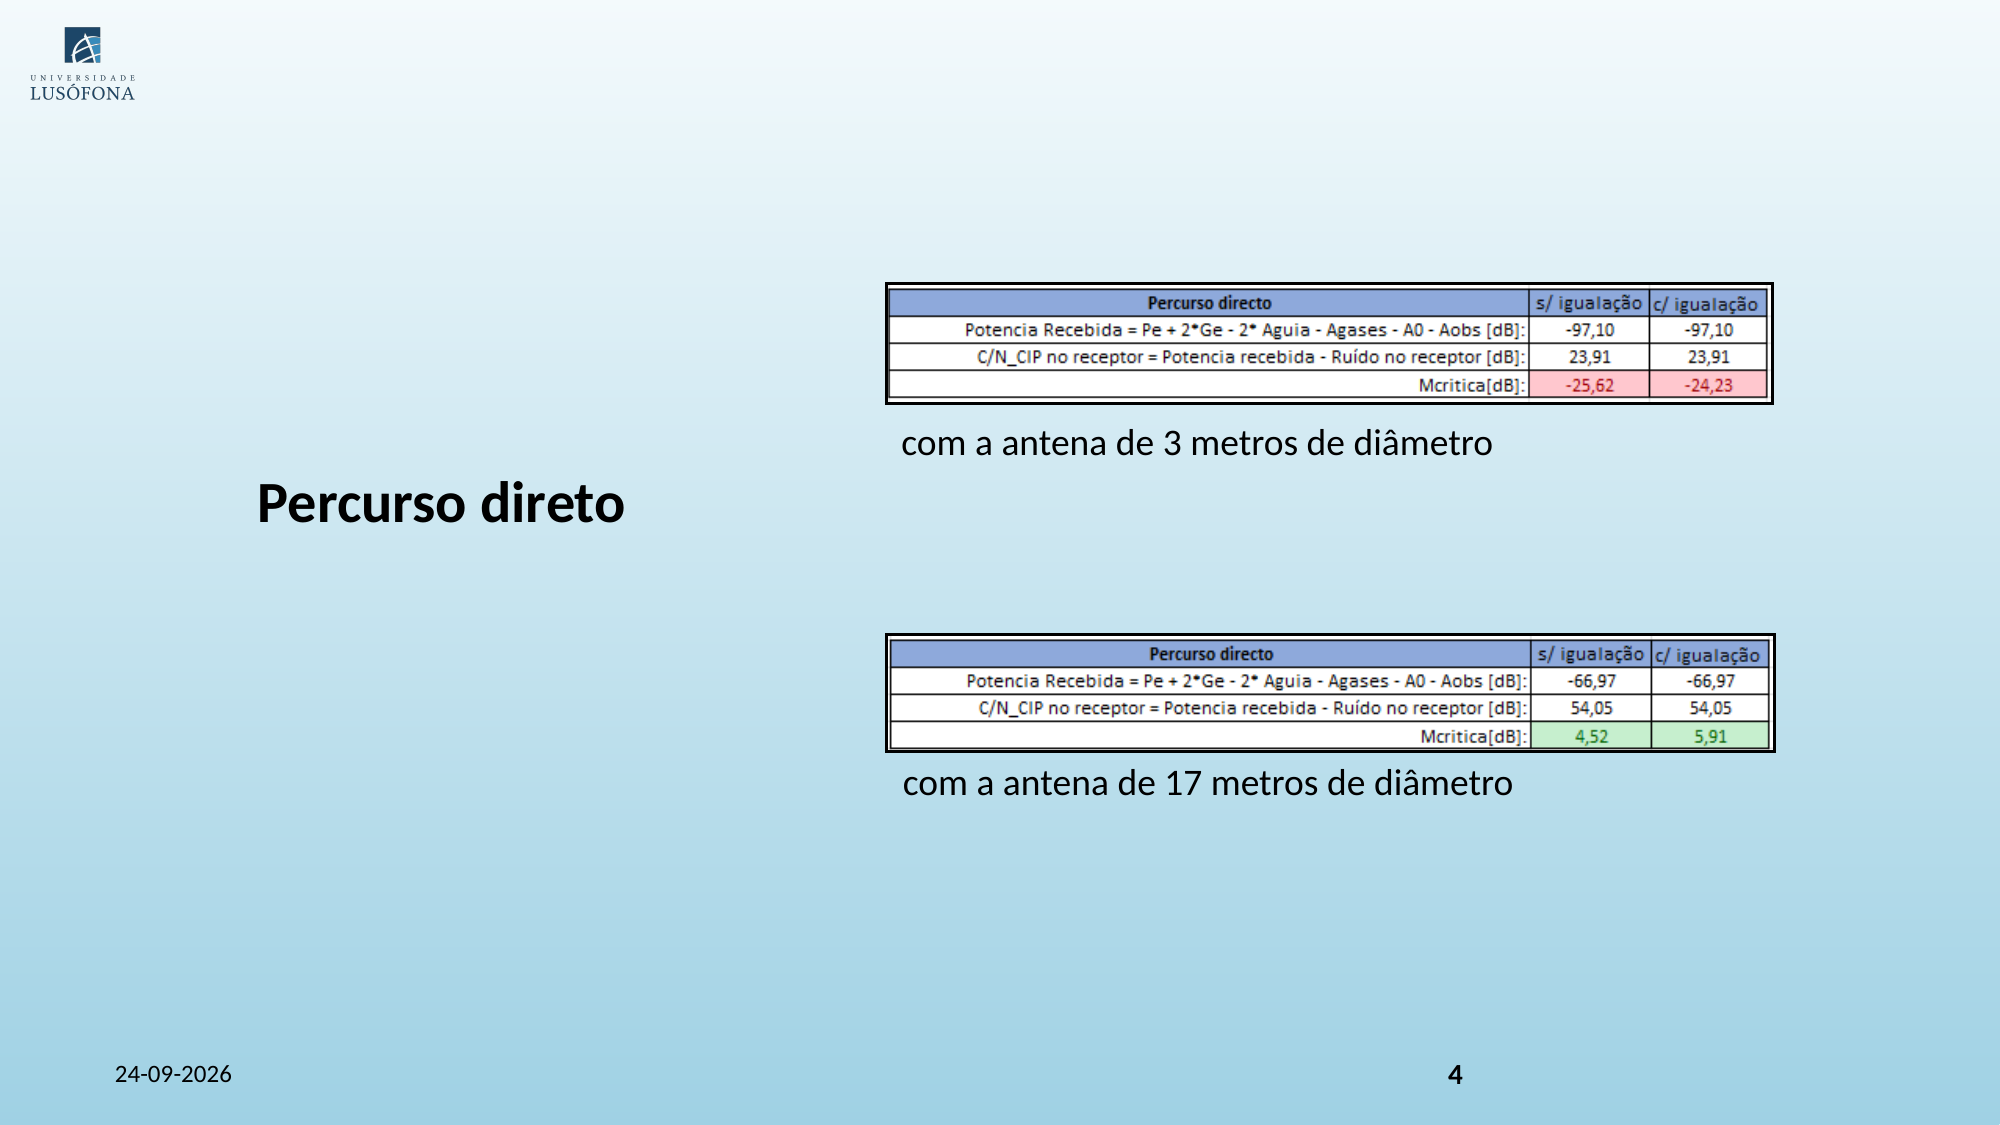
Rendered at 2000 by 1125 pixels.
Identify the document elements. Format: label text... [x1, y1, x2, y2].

picture [19, 19, 145, 108]
text_box [1432, 1042, 1900, 1103]
picture [887, 284, 1771, 403]
picture [887, 636, 1773, 751]
text_box Percurso direto [125, 475, 759, 650]
text_box com a antena de 3 metros de diâmetro [886, 410, 1764, 472]
text_box 09/06/2023 [99, 1042, 567, 1103]
text_box com a antena de 17 metros de diâmetro [887, 753, 1765, 811]
